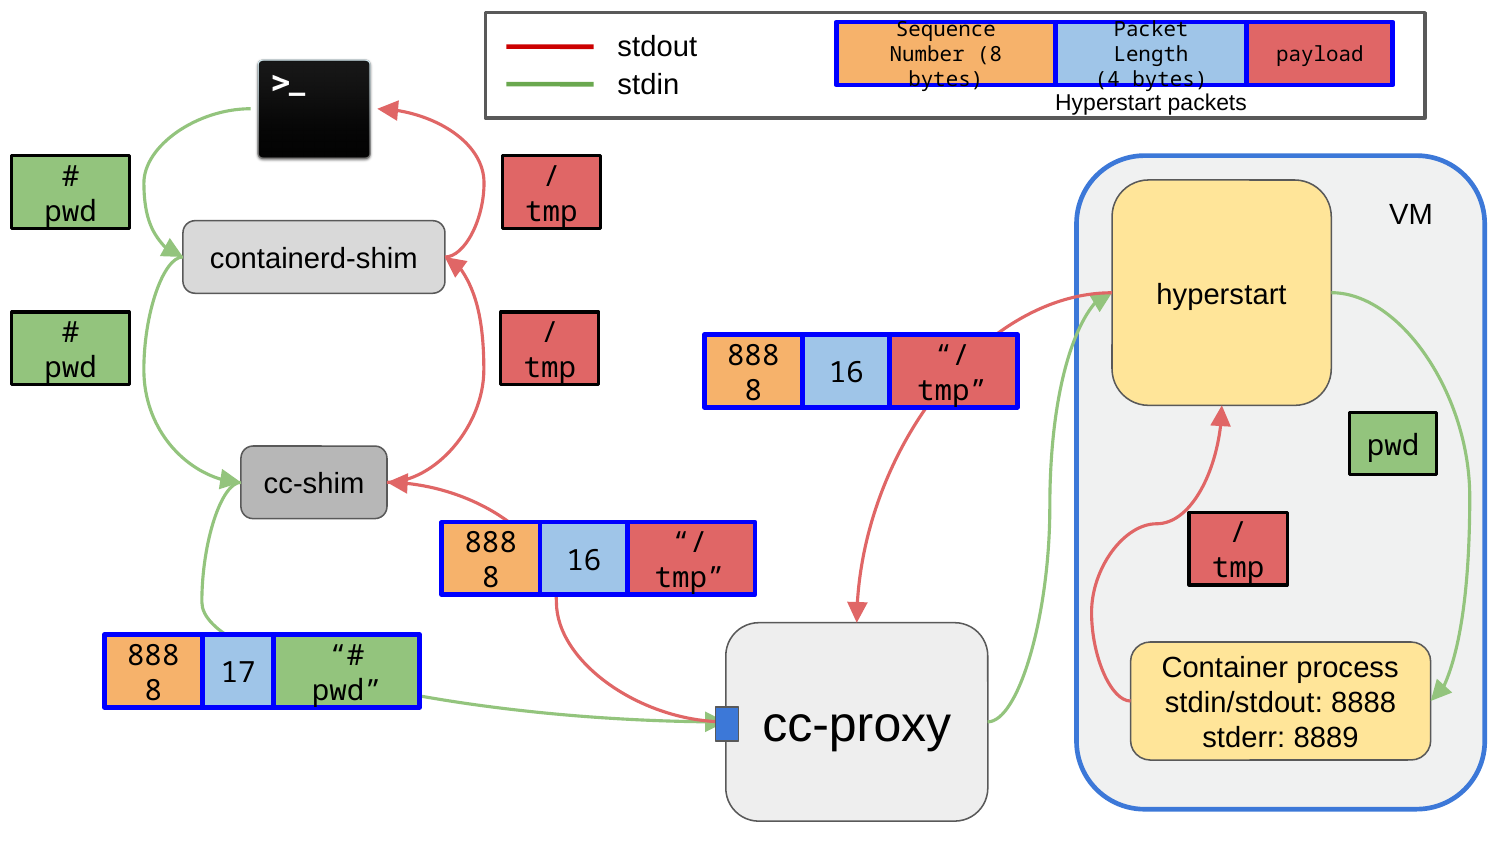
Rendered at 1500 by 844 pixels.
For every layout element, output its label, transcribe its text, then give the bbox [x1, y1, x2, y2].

text_box 16 [540, 522, 628, 595]
text_box stdout [602, 12, 793, 50]
text_box /tmp [1188, 512, 1288, 585]
text_box “/tmp” [890, 334, 1018, 408]
text_box Container process stdin/stdout: 8888 stderr: 8889 [1130, 641, 1431, 761]
text_box # pwd [11, 312, 130, 385]
text_box 8888 [704, 334, 803, 408]
text_box Hyperstart packets [959, 84, 1344, 119]
text_box Packet Length (4 bytes) [1056, 22, 1247, 84]
text_box cc-shim [240, 445, 387, 519]
text_box [1076, 155, 1485, 810]
text_box 16 [803, 334, 890, 408]
text_box [1094, 295, 1468, 699]
text_box payload [1247, 22, 1393, 85]
text_box cc-proxy [725, 622, 988, 822]
picture [250, 45, 378, 173]
text_box pwd [1349, 412, 1437, 475]
text_box 8888 [441, 522, 540, 595]
text_box # pwd [11, 155, 130, 229]
text_box /tmp [500, 312, 599, 385]
text_box [715, 706, 739, 742]
text_box Sequence Number (8 bytes) [836, 22, 1056, 85]
text_box /tmp [502, 155, 601, 229]
text_box [1076, 297, 1092, 329]
text_box “# pwd” [274, 634, 420, 708]
text_box 8888 [104, 634, 203, 708]
text_box hyperstart [1112, 179, 1332, 406]
text_box VM [1356, 180, 1466, 244]
text_box stdin [602, 50, 793, 98]
text_box “/tmp” [628, 522, 755, 595]
text_box containerd-shim [182, 220, 445, 294]
text_box 17 [203, 634, 274, 708]
